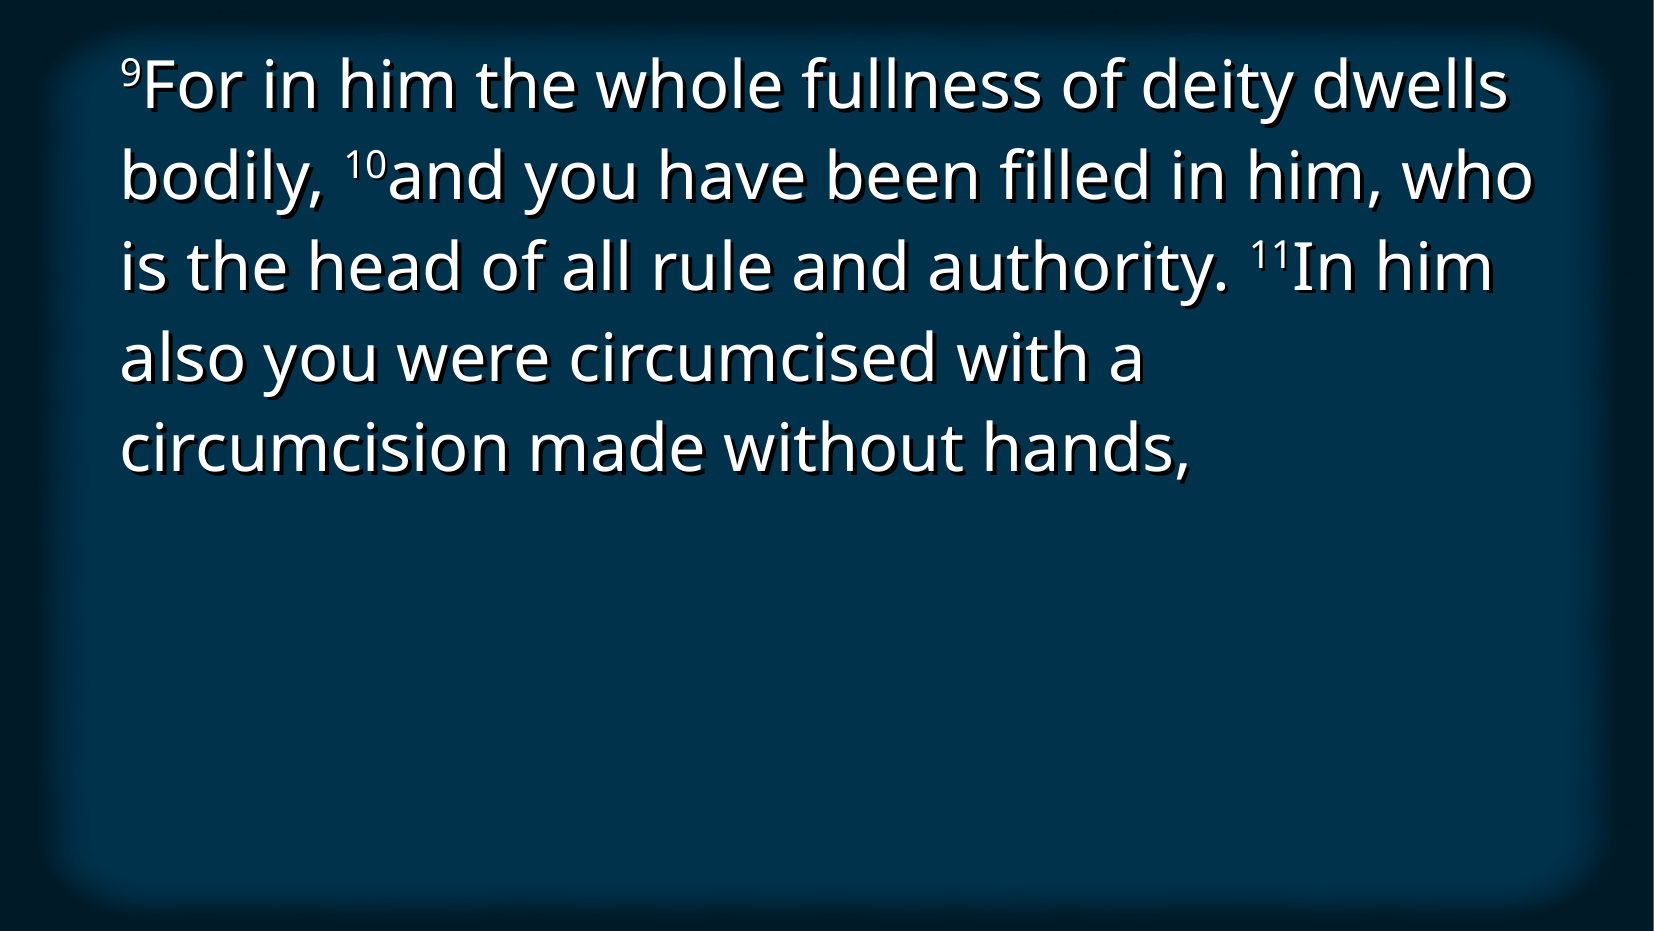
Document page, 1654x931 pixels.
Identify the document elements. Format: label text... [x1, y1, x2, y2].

text_box 9For in him the whole fullness of deity dwells bodily, 10and you have been filled in him, who is the head of all rule and authority. 11In him also you were circumcised with a circumcision made without hands, [105, 30, 1561, 489]
picture [0, 0, 1654, 931]
